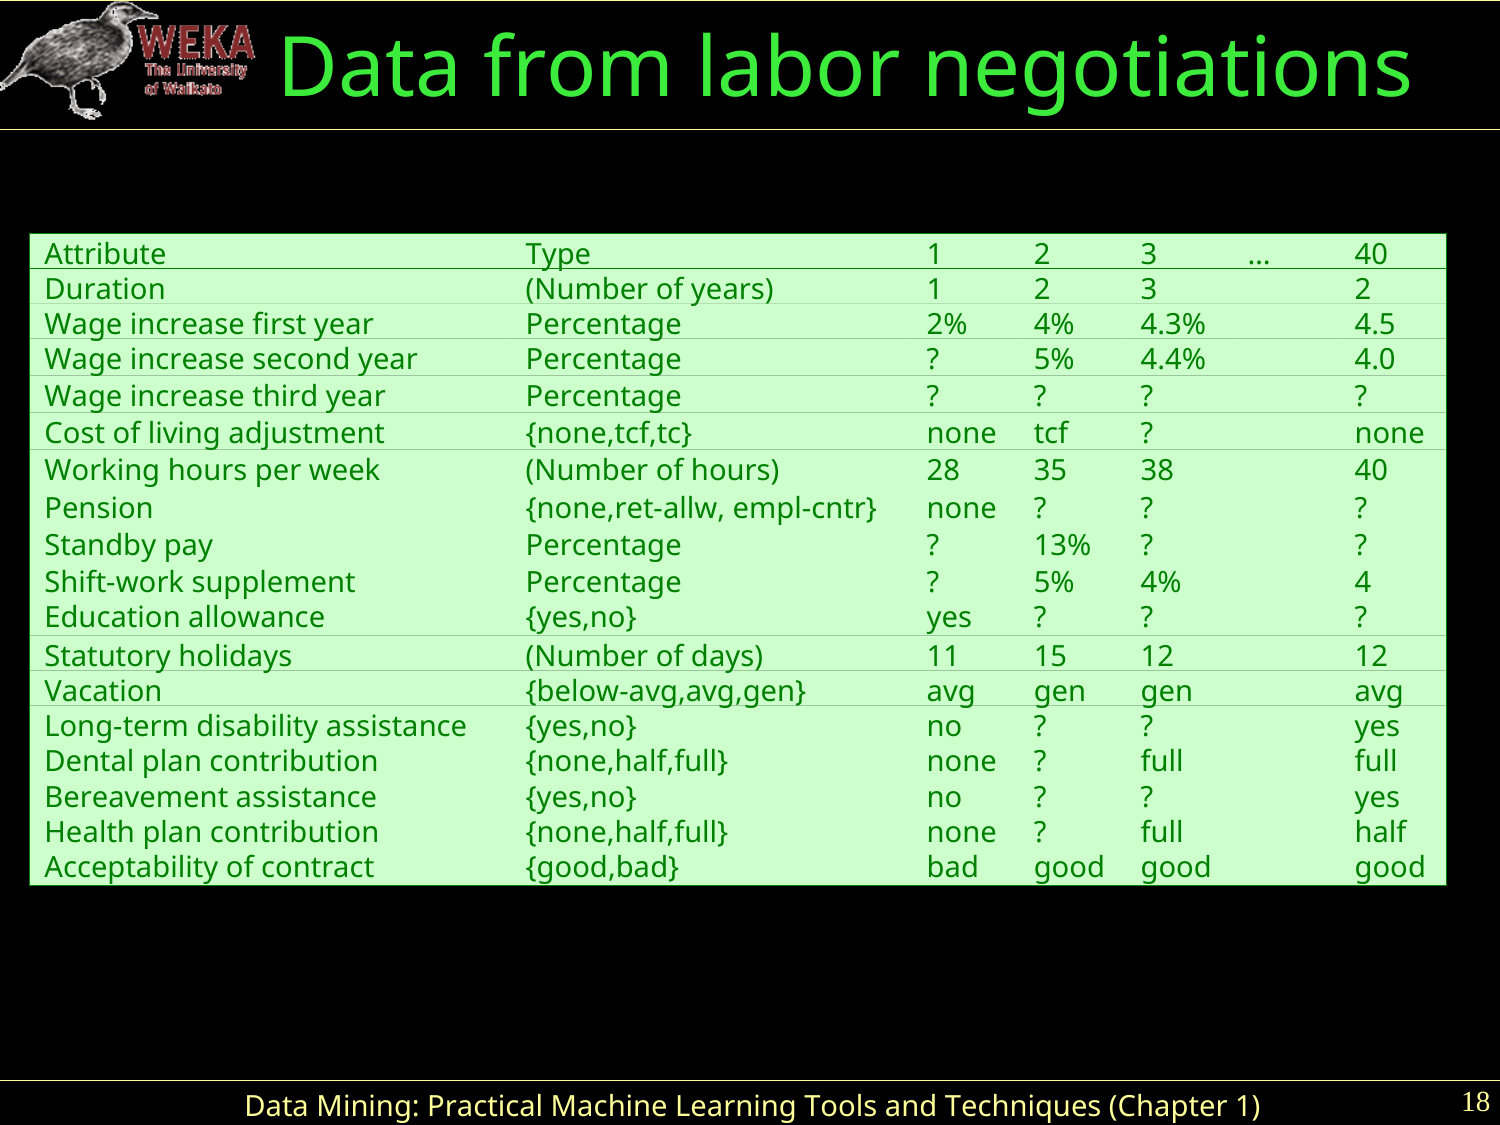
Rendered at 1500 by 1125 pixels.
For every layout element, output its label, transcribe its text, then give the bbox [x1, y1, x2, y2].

text_box 13% [1019, 525, 1126, 562]
text_box Working hours per week [30, 450, 510, 487]
text_box bad [912, 847, 1019, 885]
text_box {none,half,full} [511, 741, 912, 776]
text_box {yes,no} [511, 776, 912, 812]
text_box … [1233, 234, 1340, 268]
text_box 2 [1019, 234, 1126, 268]
text_box {none,tcf,tc} [510, 413, 912, 450]
text_box ? [1126, 706, 1233, 741]
text_box no [912, 706, 1019, 741]
text_box ? [1126, 597, 1233, 636]
text_box ? [1019, 376, 1126, 413]
text_box gen [1019, 671, 1126, 706]
text_box gen [1126, 671, 1233, 706]
text_box ? [1340, 525, 1446, 562]
text_box 1 [912, 234, 1019, 268]
text_box 35 [1019, 450, 1126, 487]
text_box Vacation [30, 671, 511, 706]
text_box none [1340, 413, 1446, 450]
text_box ? [1019, 706, 1126, 741]
text_box Wage increase third year [30, 376, 510, 413]
text_box none [912, 812, 1019, 847]
text_box Shift-work supplement [30, 562, 510, 597]
text_box (Number of years) [510, 269, 912, 304]
text_box ? [1019, 597, 1126, 636]
text_box none [912, 741, 1019, 776]
text_box full [1126, 812, 1233, 847]
text_box 2 [1340, 269, 1446, 304]
text_box {yes,no} [511, 597, 912, 636]
text_box 4.4% [1126, 339, 1233, 376]
text_box ? [1340, 487, 1446, 525]
text_box gen [1037, 687, 1046, 699]
text_box 3 [1126, 234, 1233, 268]
text_box no [912, 776, 1019, 812]
text_box ? [1126, 413, 1233, 450]
text_box ? [912, 562, 1019, 597]
text_box half [1340, 812, 1446, 847]
text_box 4.5 [1340, 304, 1446, 339]
text_box none [912, 487, 1019, 525]
text_box full [1126, 741, 1233, 776]
text_box ? [1126, 376, 1233, 413]
text_box 4 [1340, 562, 1446, 597]
text_box good [1019, 847, 1126, 885]
text_box Long-term disability assistance [30, 706, 511, 741]
text_box Statutory holidays [30, 636, 511, 671]
text_box 12 [1126, 636, 1233, 671]
text_box Percentage [510, 304, 912, 339]
text_box (Number of hours) [510, 450, 912, 487]
text_box Pension [30, 487, 510, 525]
text_box ? [1340, 597, 1446, 636]
text_box 1 [912, 269, 1019, 304]
text_box 38 [1126, 450, 1233, 487]
text_box Attribute [30, 234, 510, 268]
text_box 28 [912, 450, 1019, 487]
text_box 12 [1340, 636, 1446, 671]
text_box ? [1019, 741, 1126, 776]
text_box 40 [1340, 450, 1446, 487]
text_box 4.3% [1126, 304, 1233, 339]
title Data from labor negotiations [263, 0, 1500, 159]
text_box Cost of living adjustment [30, 413, 510, 450]
text_box Percentage [510, 525, 912, 562]
text_box Standby pay [30, 525, 510, 562]
text_box 4.0 [1340, 339, 1446, 376]
text_box Dental plan contribution [30, 741, 511, 776]
text_box yes [912, 597, 1019, 636]
text_box {good,bad} [511, 847, 912, 885]
text_box [1233, 269, 1340, 885]
text_box Bereavement assistance [30, 776, 511, 812]
text_box yes [1340, 776, 1446, 812]
text_box {none,ret-allw, empl-cntr} [510, 487, 912, 525]
text_box {yes,no} [511, 706, 912, 741]
text_box Percentage [510, 339, 912, 376]
text_box full [1340, 741, 1446, 776]
text_box ? [1019, 487, 1126, 525]
text_box {below-avg,avg,gen} [511, 671, 912, 706]
text_box ? [912, 339, 1019, 376]
text_box ? [1340, 376, 1446, 413]
text_box 40 [1340, 234, 1446, 268]
text_box 4% [1126, 562, 1233, 597]
text_box 3 [1126, 269, 1233, 304]
text_box avg [1340, 671, 1446, 706]
text_box Type [510, 234, 912, 268]
text_box tcf [1019, 413, 1126, 450]
text_box 4% [1019, 304, 1126, 339]
text_box Health plan contribution [30, 812, 511, 847]
text_box Percentage [510, 376, 912, 413]
picture [0, 1, 263, 129]
text_box yes [1340, 706, 1446, 741]
text_box Education allowance [30, 597, 511, 636]
text_box 15 [1019, 636, 1126, 671]
text_box Type [561, 250, 570, 262]
text_box ? [912, 376, 1019, 413]
text_box good [1126, 847, 1233, 885]
text_box avg [961, 687, 970, 699]
text_box ? [1019, 776, 1126, 812]
text_box ? [1019, 812, 1126, 847]
text_box ? [1126, 776, 1233, 812]
text_box Percentage [510, 562, 912, 597]
text_box Wage increase first year [30, 304, 510, 339]
text_box 2% [912, 304, 1019, 339]
text_box 2 [1019, 269, 1126, 304]
text_box ? [1126, 525, 1233, 562]
text_box avg [912, 671, 1019, 706]
text_box Duration [30, 269, 510, 304]
text_box 11 [912, 636, 1019, 671]
text_box {none,half,full} [511, 812, 912, 847]
text_box good [1340, 847, 1446, 885]
text_box gen [1144, 687, 1153, 699]
text_box ? [1126, 487, 1233, 525]
text_box (Number of days) [511, 636, 912, 671]
text_box 5% [1019, 562, 1126, 597]
text_box 5% [1019, 339, 1126, 376]
text_box Wage increase second year [30, 339, 510, 376]
text_box avg [1389, 687, 1398, 699]
text_box ? [912, 525, 1019, 562]
text_box none [912, 413, 1019, 450]
text_box Acceptability of contract [30, 847, 511, 885]
